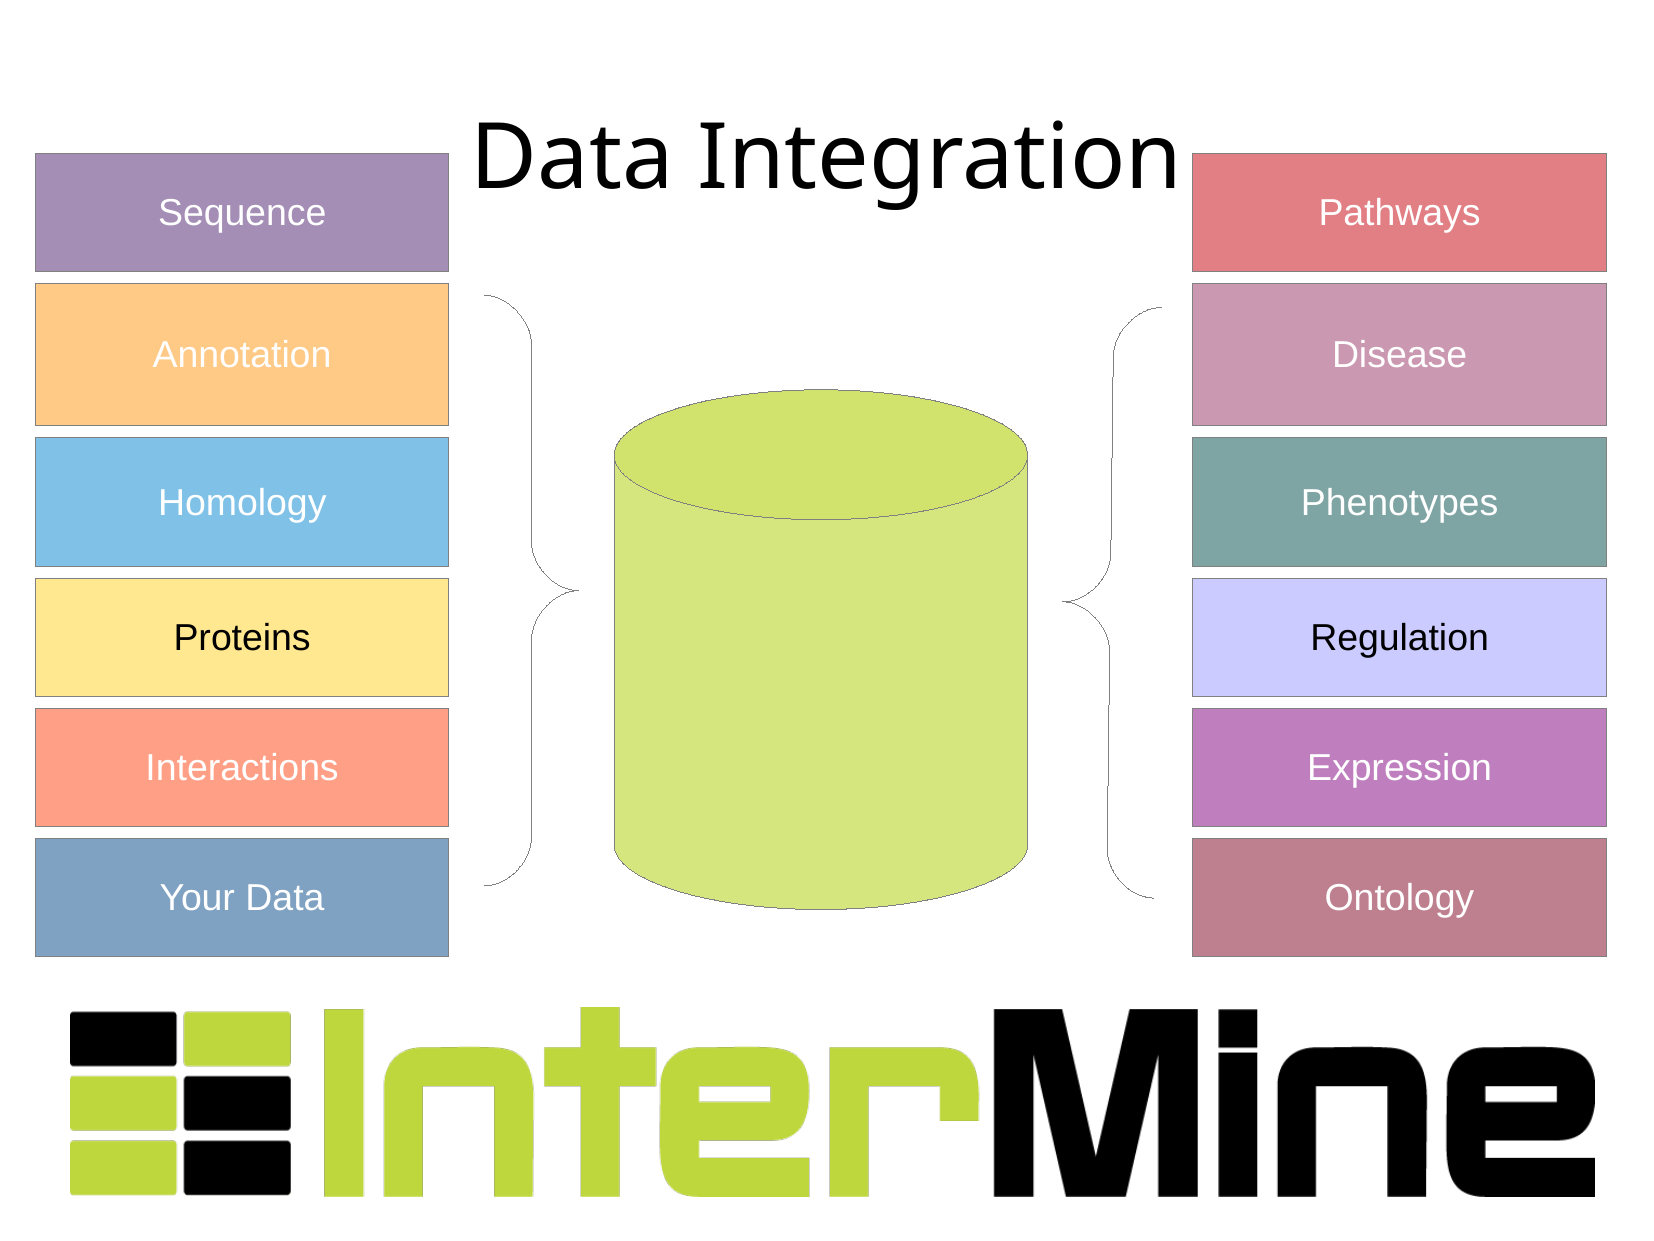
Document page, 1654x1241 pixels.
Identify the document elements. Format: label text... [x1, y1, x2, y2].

text_box Expression [1192, 708, 1607, 827]
text_box Ontology [1192, 838, 1607, 957]
text_box Your Data [35, 838, 449, 957]
text_box Proteins [35, 578, 449, 697]
title Data Integration [82, 49, 1571, 257]
text_box Homology [35, 437, 449, 567]
text_box [614, 460, 1028, 910]
picture [70, 1007, 1595, 1197]
text_box Annotation [35, 283, 449, 426]
text_box Sequence [35, 153, 449, 272]
text_box Pathways [1192, 153, 1607, 272]
text_box Interactions [35, 708, 449, 827]
text_box Regulation [1192, 578, 1607, 697]
text_box Phenotypes [1192, 437, 1607, 567]
text_box Disease [1192, 283, 1607, 426]
